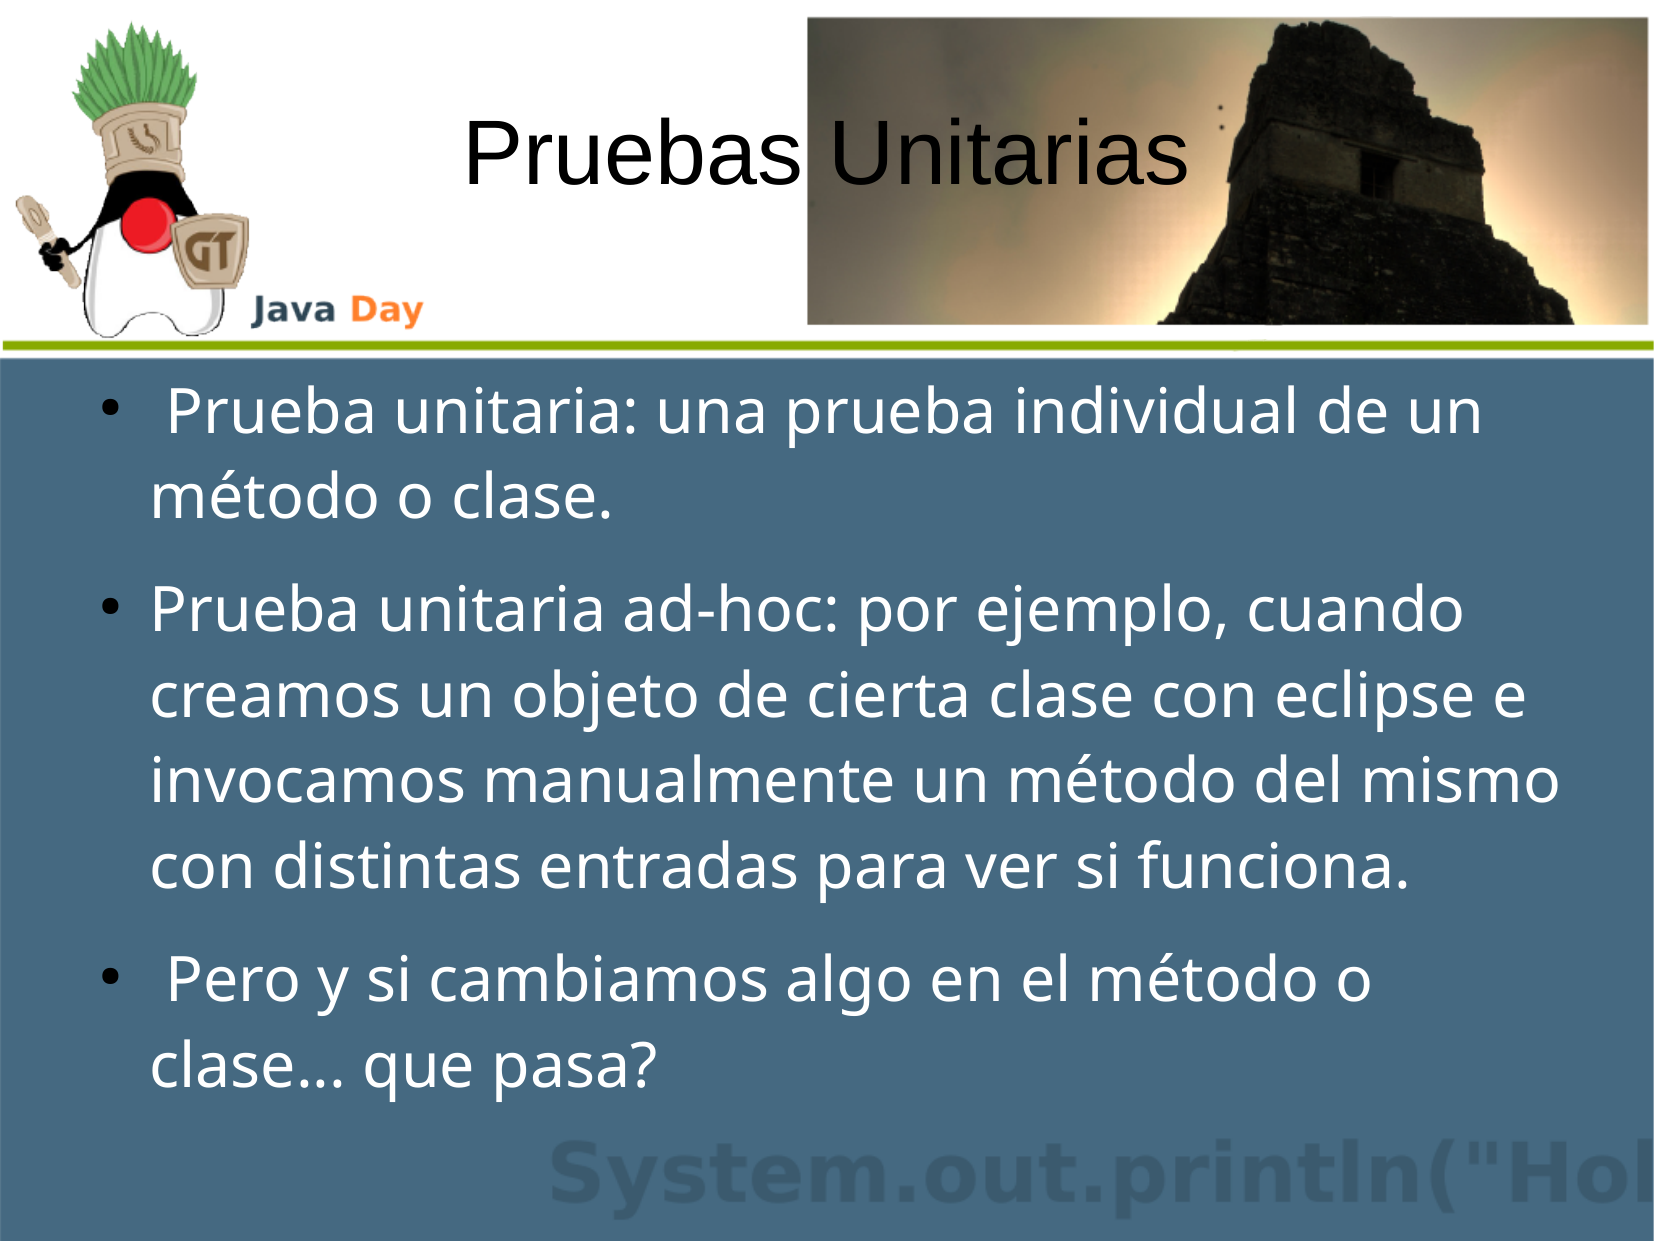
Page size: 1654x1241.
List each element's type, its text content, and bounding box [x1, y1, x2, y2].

picture [0, 0, 1654, 1241]
title Pruebas Unitarias [82, 49, 1571, 257]
list Prueba unitaria: una prueba individual de un método o clase. Prueba unitaria ad-hoc: por ejemplo, cuando creamos un objeto de cierta clase con eclipse e invocamos manualmente un método del mismo con distintas entradas para ver si funciona. Pero y si cambiamos algo en el método o clase... que pasa? [82, 366, 1571, 1185]
